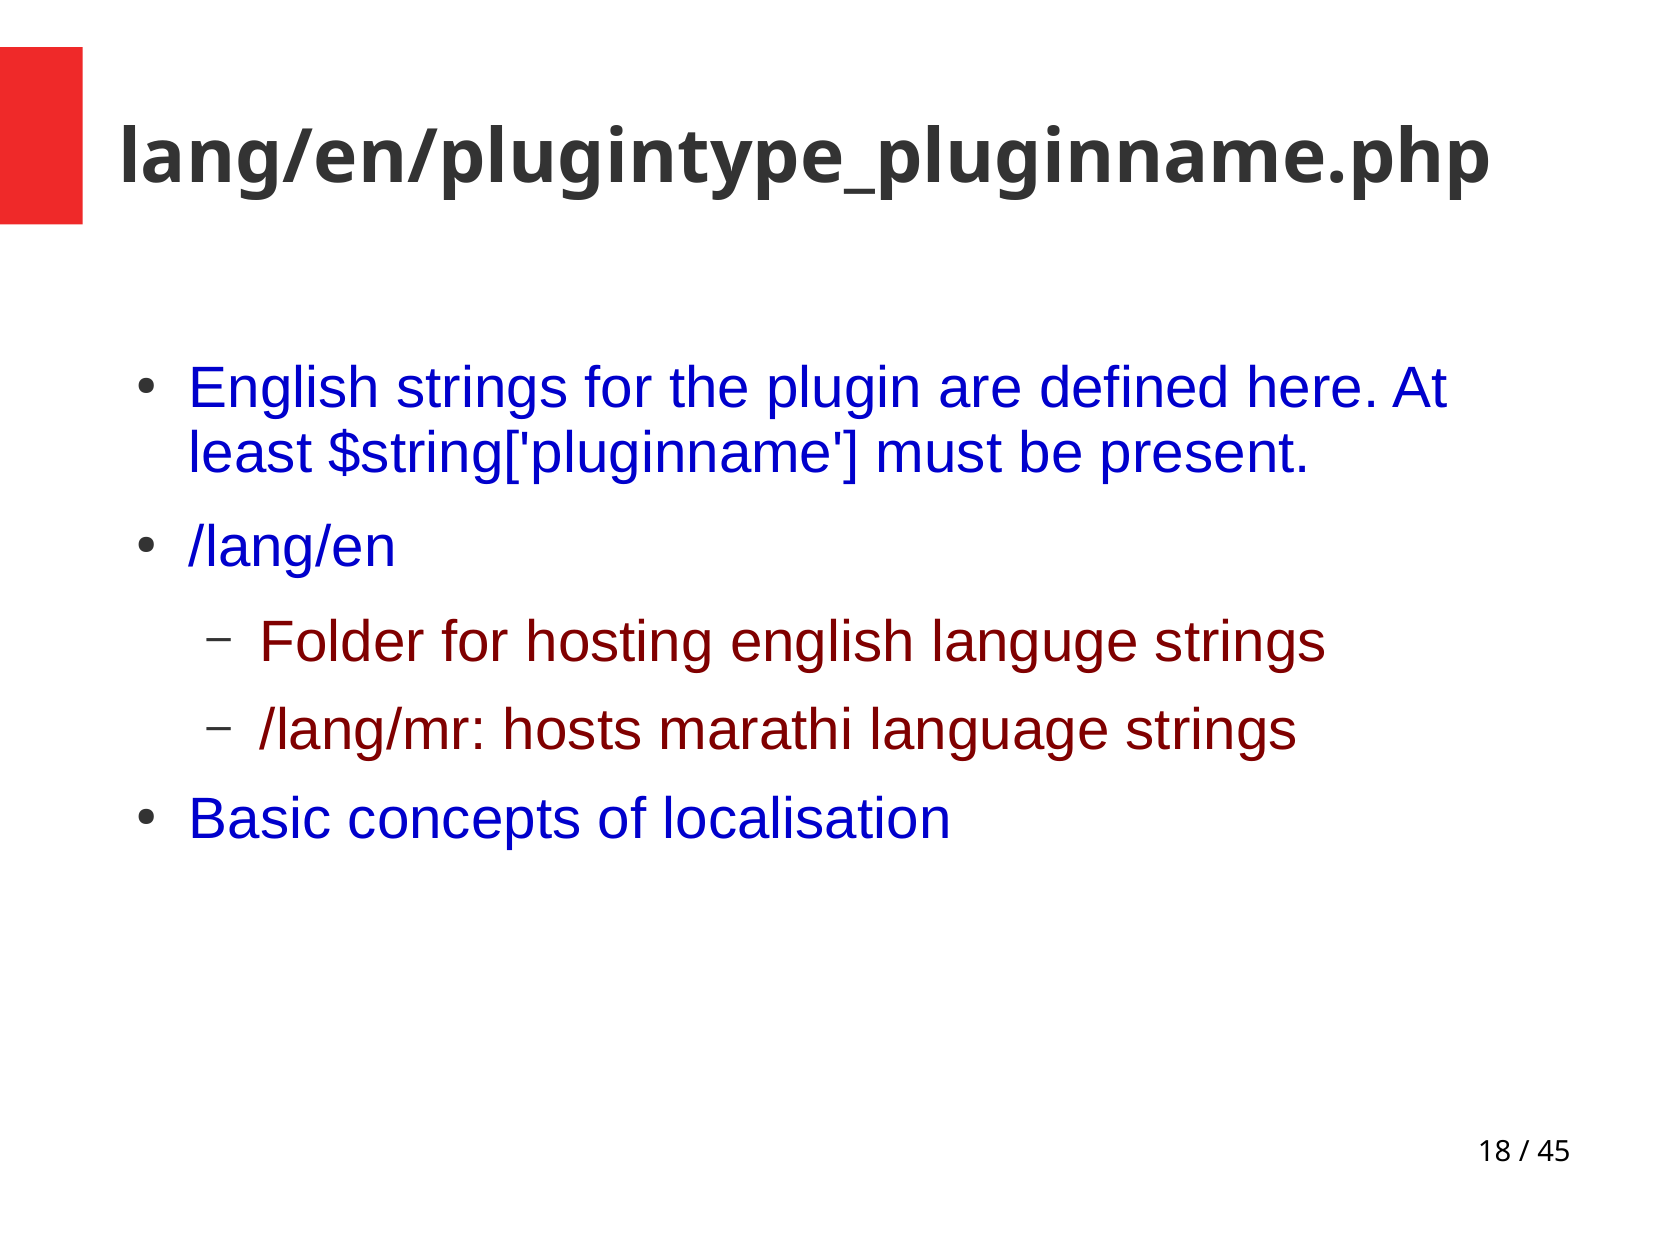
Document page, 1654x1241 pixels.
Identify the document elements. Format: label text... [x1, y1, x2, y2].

list English strings for the plugin are defined here. At least $string['pluginname'] must be present. /lang/en Folder for hosting english languge strings /lang/mr: hosts marathi language strings Basic concepts of localisation [118, 354, 1536, 1074]
title lang/en/plugintype_pluginname.php [118, 49, 1571, 257]
